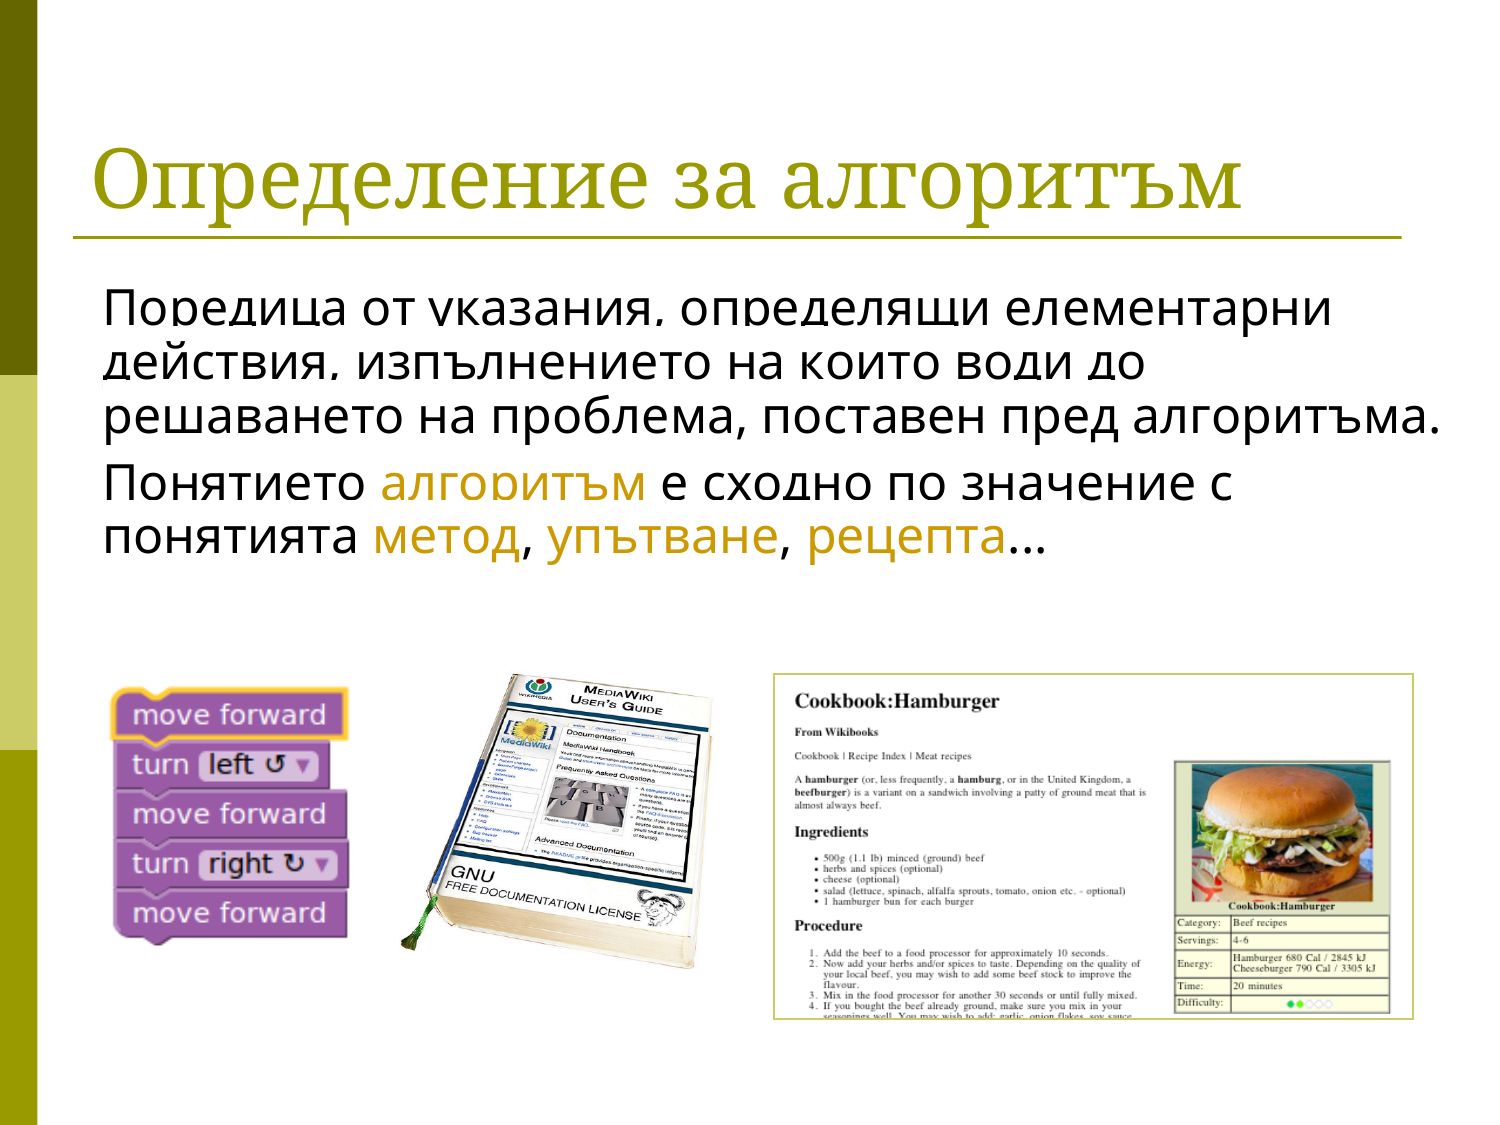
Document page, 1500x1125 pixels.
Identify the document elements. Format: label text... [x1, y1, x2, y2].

list Поредица от указания, определящи елементарни действия, изпълнението на които води до решаването на проблема, поставен пред алгоритъма. Понятието алгоритъм е сходно по значение с понятията метод, упътване, рецепта... [87, 275, 1463, 1075]
picture [399, 662, 738, 977]
title Определение за алгоритъм [75, 45, 1426, 233]
picture [87, 662, 380, 963]
picture [774, 675, 1413, 1019]
